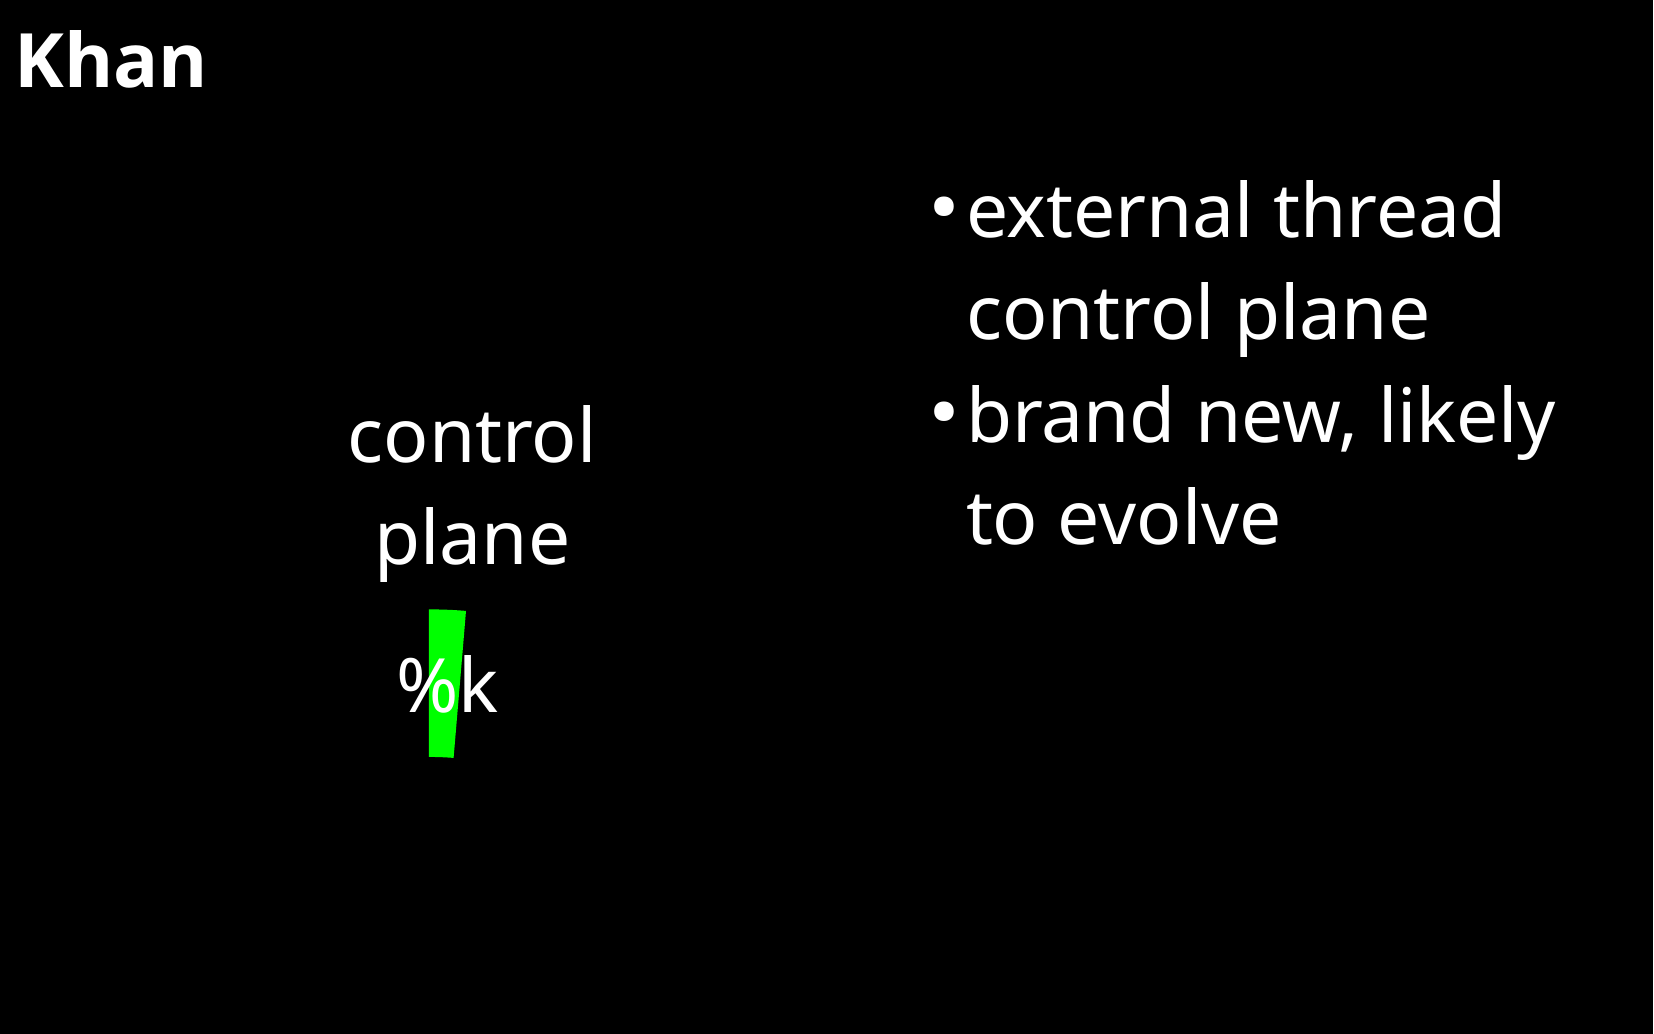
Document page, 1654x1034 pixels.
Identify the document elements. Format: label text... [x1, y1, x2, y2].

text_box external thread control plane brand new, likely to evolve [915, 150, 1634, 637]
text_box Khan [0, 0, 207, 94]
text_box %k [428, 609, 467, 758]
text_box control plane [333, 375, 592, 547]
